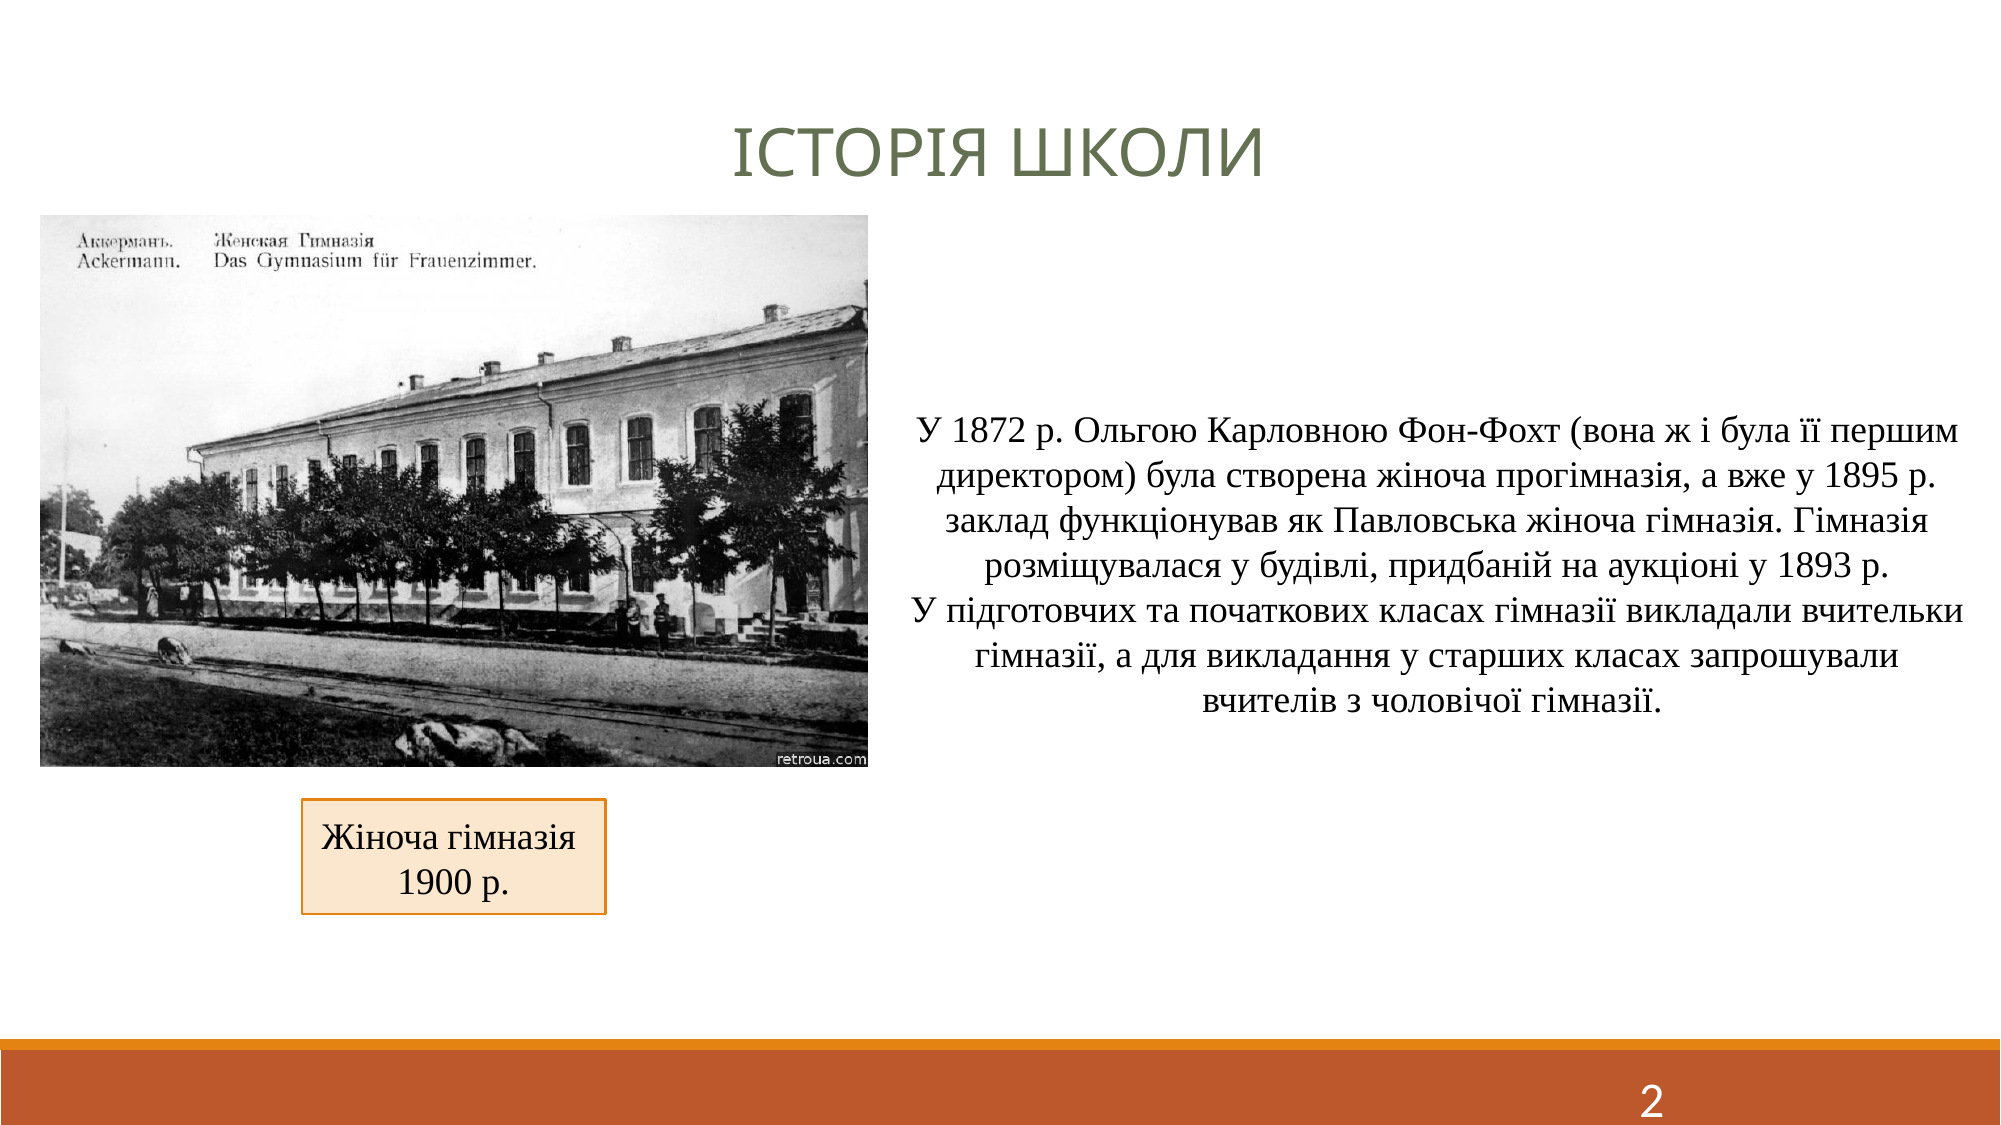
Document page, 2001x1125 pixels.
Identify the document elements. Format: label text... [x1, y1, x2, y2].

text_box 2 [1624, 1059, 1840, 1120]
text_box Жіноча гімназія 1900 р. [302, 799, 605, 914]
text_box ІСТОРІЯ ШКОЛИ [96, 41, 1904, 258]
text_box У 1872 р. Ольгою Карловною Фон-Фохт (вона ж і була її першим директором) була створена жіноча прогімназія, а вже у 1895 р. заклад функціонував як Павловська жіноча гімназія. Гімназія розміщувалася у будівлі, придбаній на аукціоні у 1893 р. У підготовчих та початкових класах гімназії викладали вчительки гімназії, а для викладання у старших класах запрошували вчителів з чоловічої гімназії. [889, 291, 1986, 834]
picture [40, 216, 868, 767]
